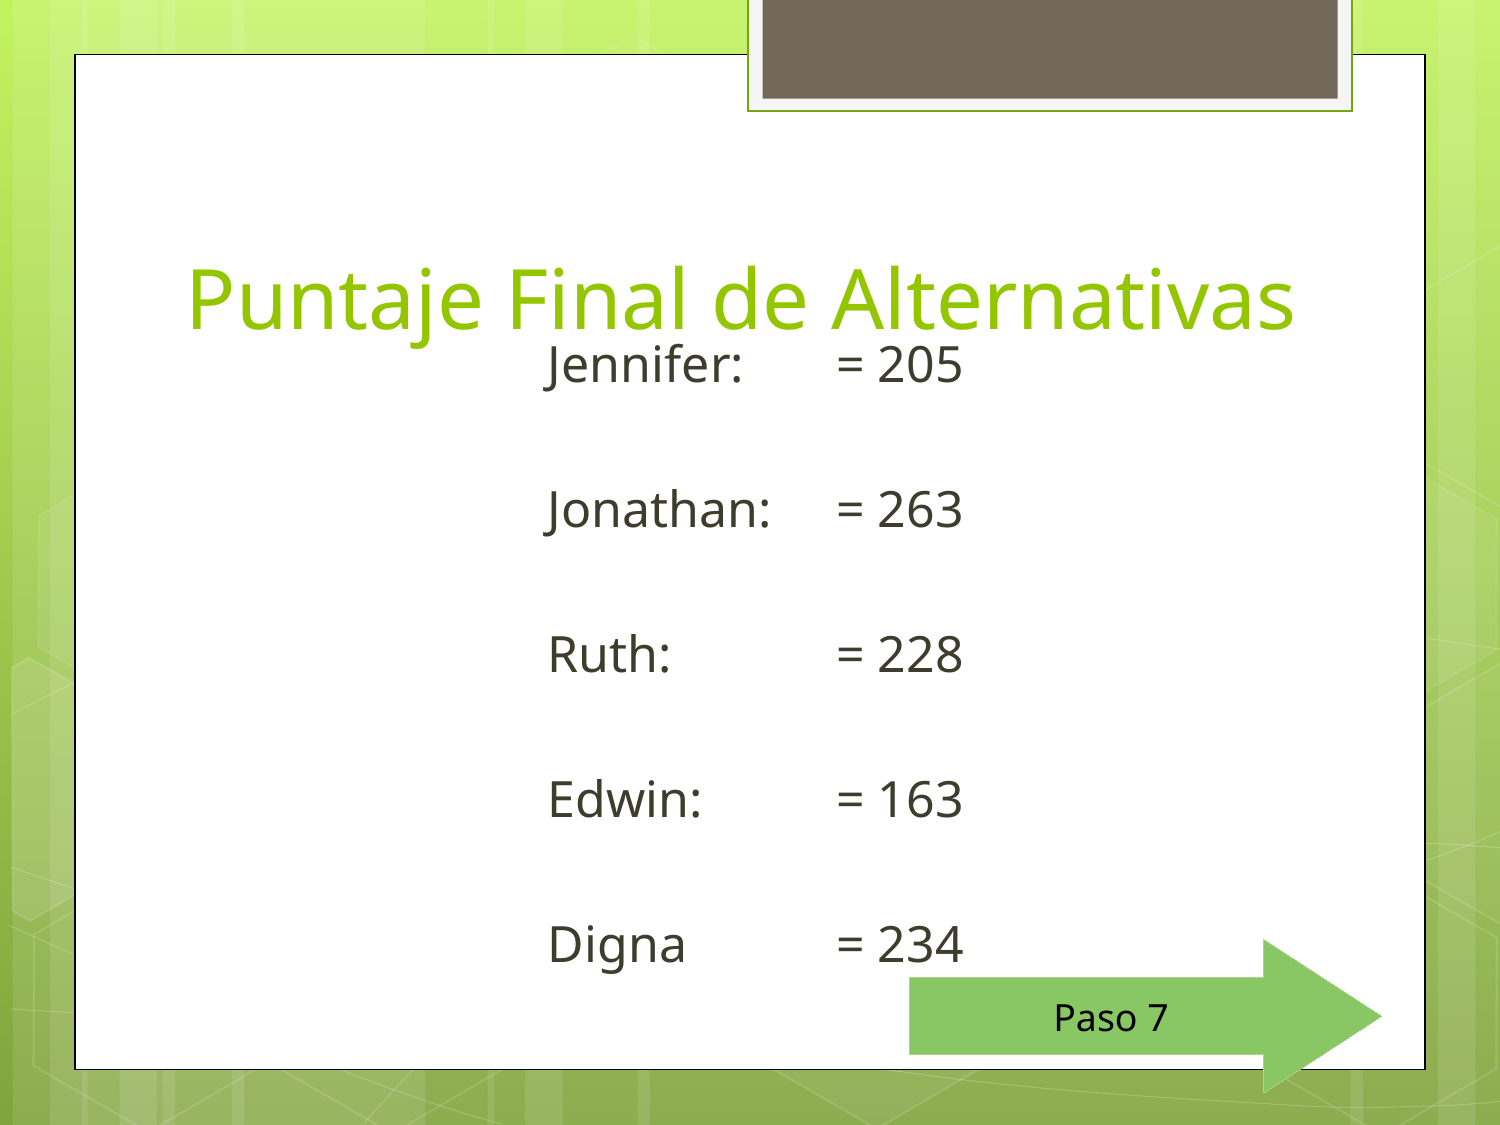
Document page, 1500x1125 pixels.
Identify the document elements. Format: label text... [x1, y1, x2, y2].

subtitle Jennifer: = 205 Jonathan: = 263 Ruth: = 228 Edwin: = 163 Digna = 234 [413, 332, 1087, 973]
title Puntaje Final de Alternativas [171, 140, 1359, 355]
text_box Paso 7 [909, 939, 1382, 1093]
